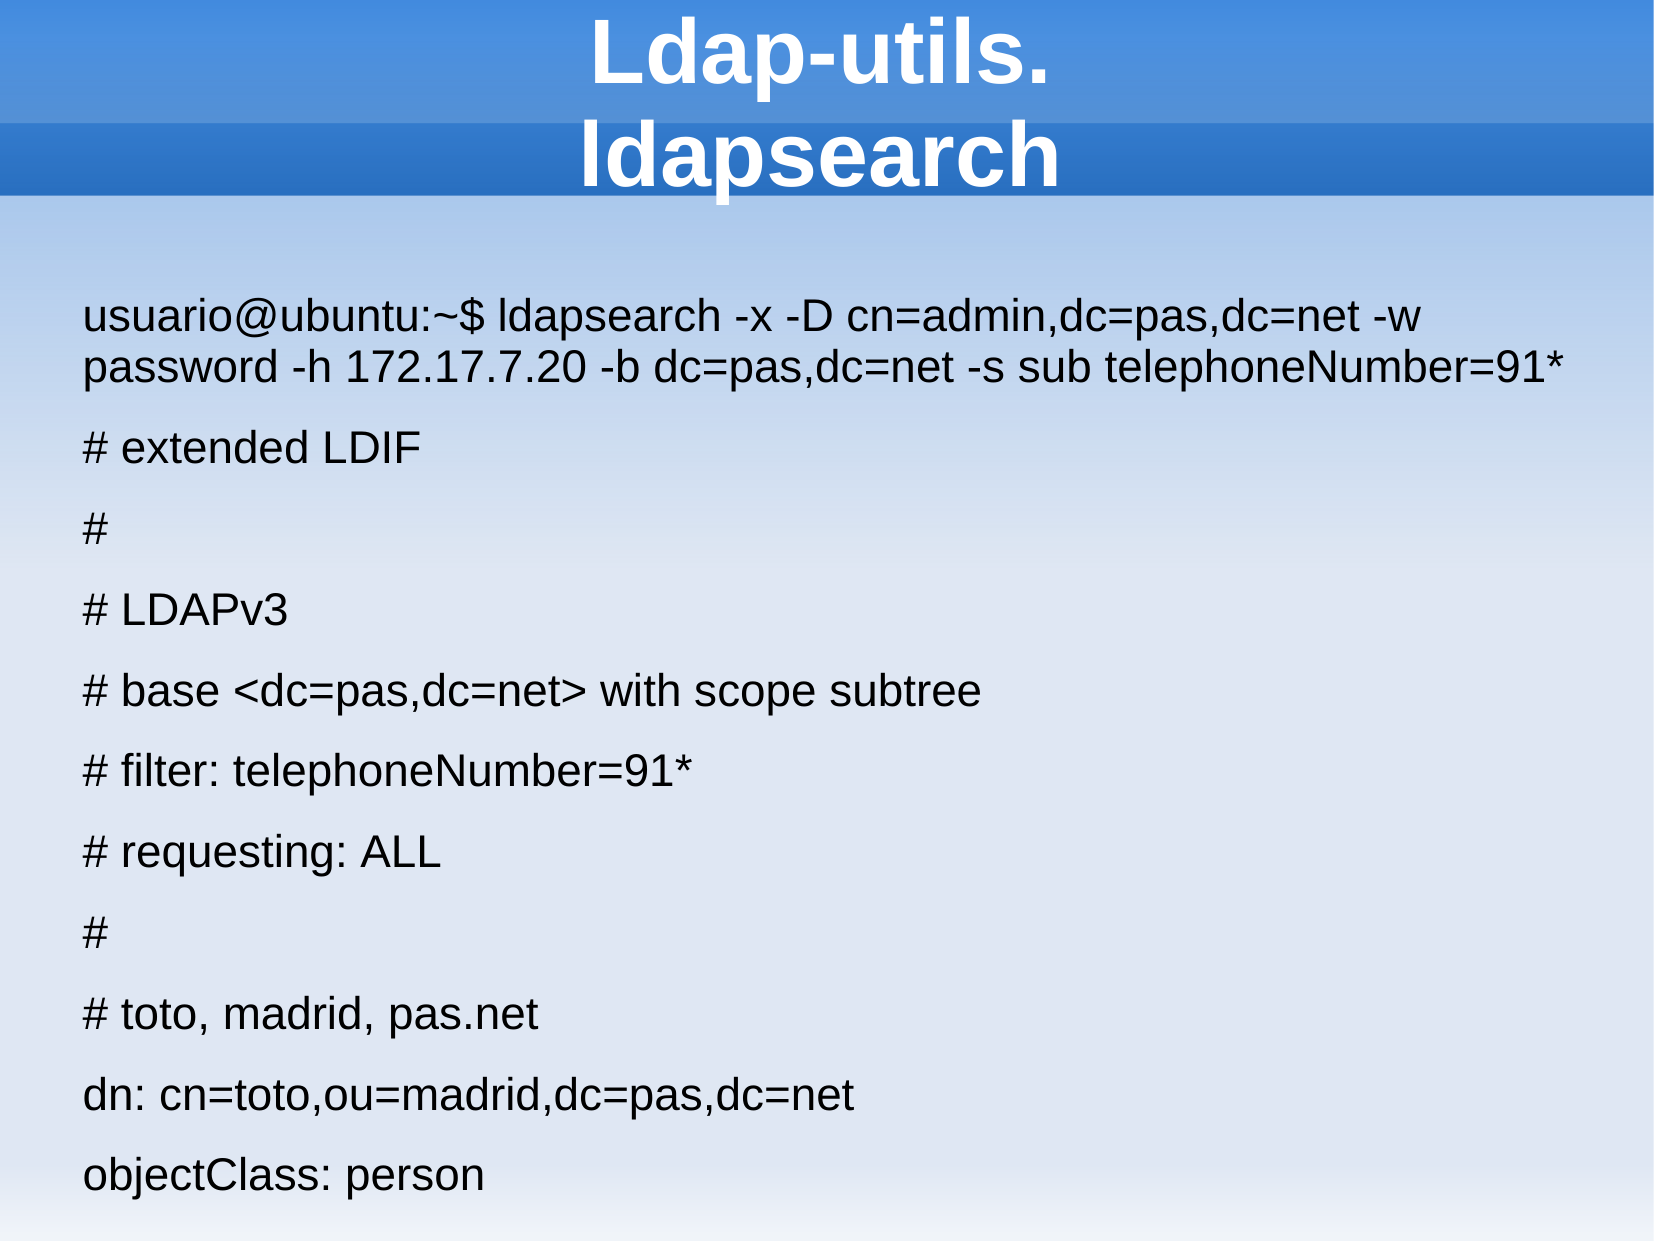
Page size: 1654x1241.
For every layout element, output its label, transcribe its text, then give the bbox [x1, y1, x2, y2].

list usuario@ubuntu:~$ ldapsearch -x -D cn=admin,dc=pas,dc=net -w password -h 172.17.7.20 -b dc=pas,dc=net -s sub telephoneNumber=91* # extended LDIF # # LDAPv3 # base <dc=pas,dc=net> with scope subtree # filter: telephoneNumber=91* # requesting: ALL # # toto, madrid, pas.net dn: cn=toto,ou=madrid,dc=pas,dc=net objectClass: person [82, 290, 1571, 1201]
title Ldap-utils. ldapsearch [76, 0, 1565, 208]
picture [0, 0, 1654, 1241]
